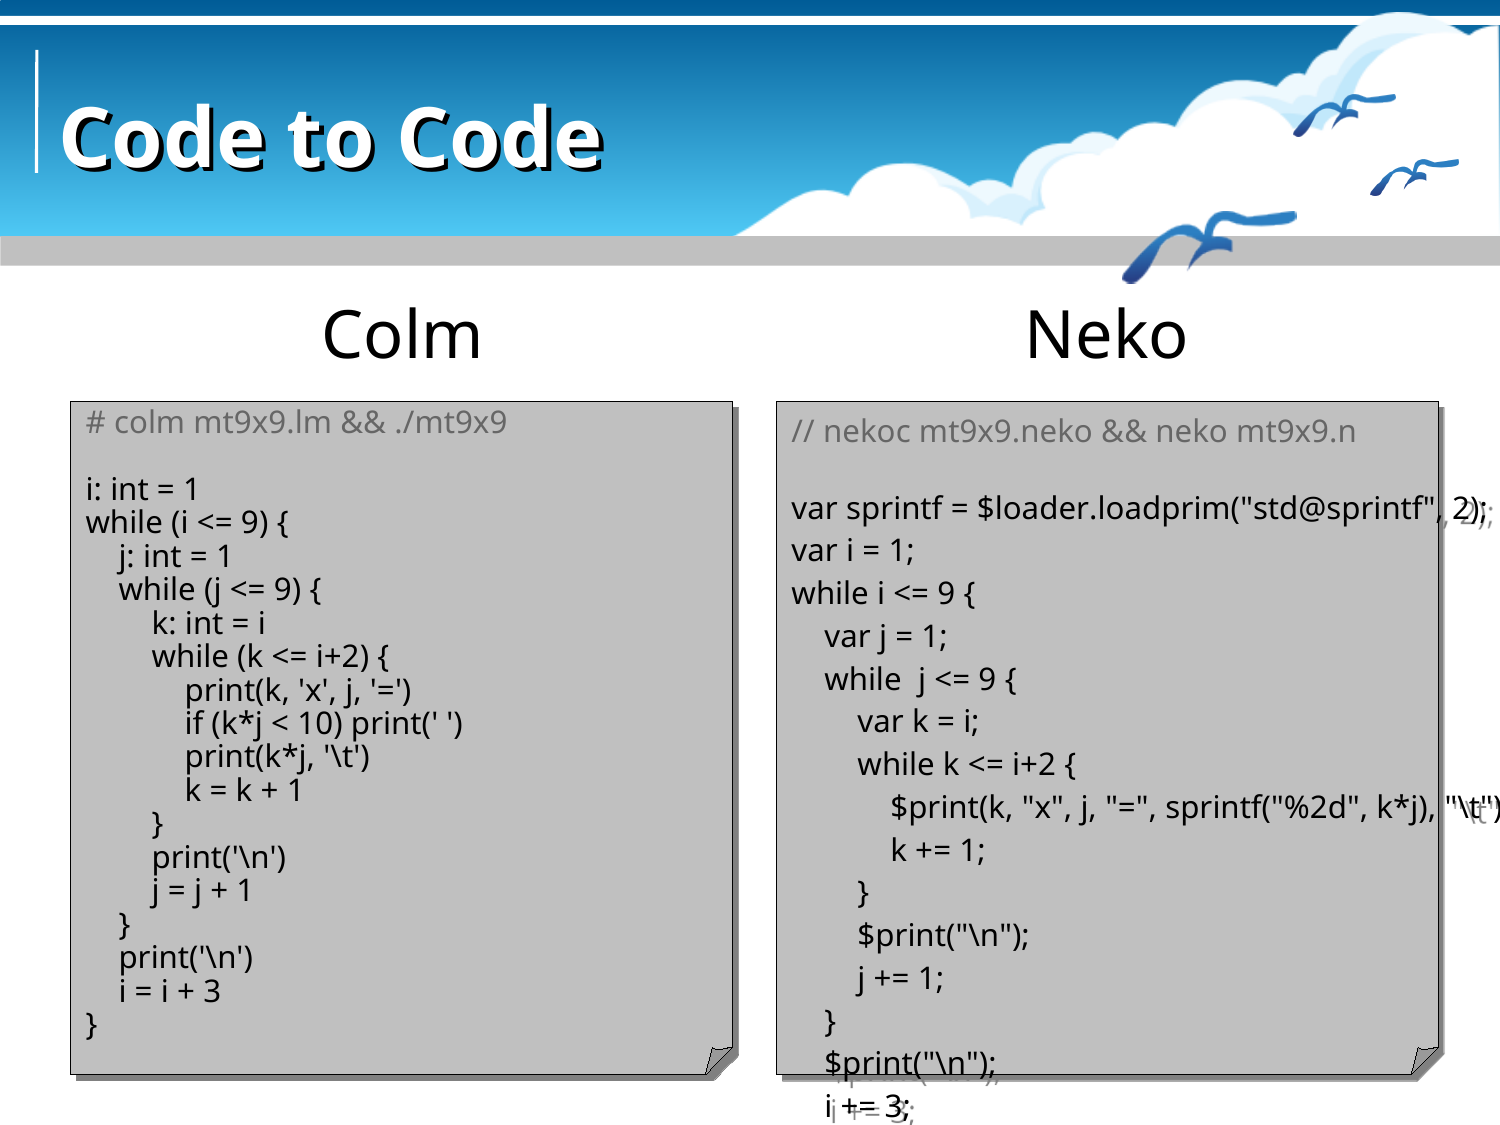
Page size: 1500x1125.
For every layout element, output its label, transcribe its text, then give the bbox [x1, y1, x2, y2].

text_box Neko [1009, 283, 1229, 388]
picture [730, 12, 1500, 284]
title Code to Code [59, 86, 1465, 186]
text_box // nekoc mt9x9.neko && neko mt9x9.n var sprintf = $loader.loadprim("std@sprintf", 2); var i = 1; while i <= 9 { var j = 1; while j <= 9 { var k = i; while k <= i+2 { $print(k, "x", j, "=", sprintf("%2d", k*j), "\t"); k += 1; } $print("\n"); j += 1; } $print("\n"); i += 3; } [776, 401, 1439, 1075]
text_box Colm [307, 283, 544, 388]
text_box # colm mt9x9.lm && ./mt9x9 i: int = 1 while (i <= 9) { j: int = 1 while (j <= 9) { k: int = i while (k <= i+2) { print(k, 'x', j, '=') if (k*j < 10) print(' ') print(k*j, '\t') k = k + 1 } print('\n') j = j + 1 } print('\n') i = i + 3 } [70, 401, 733, 1075]
